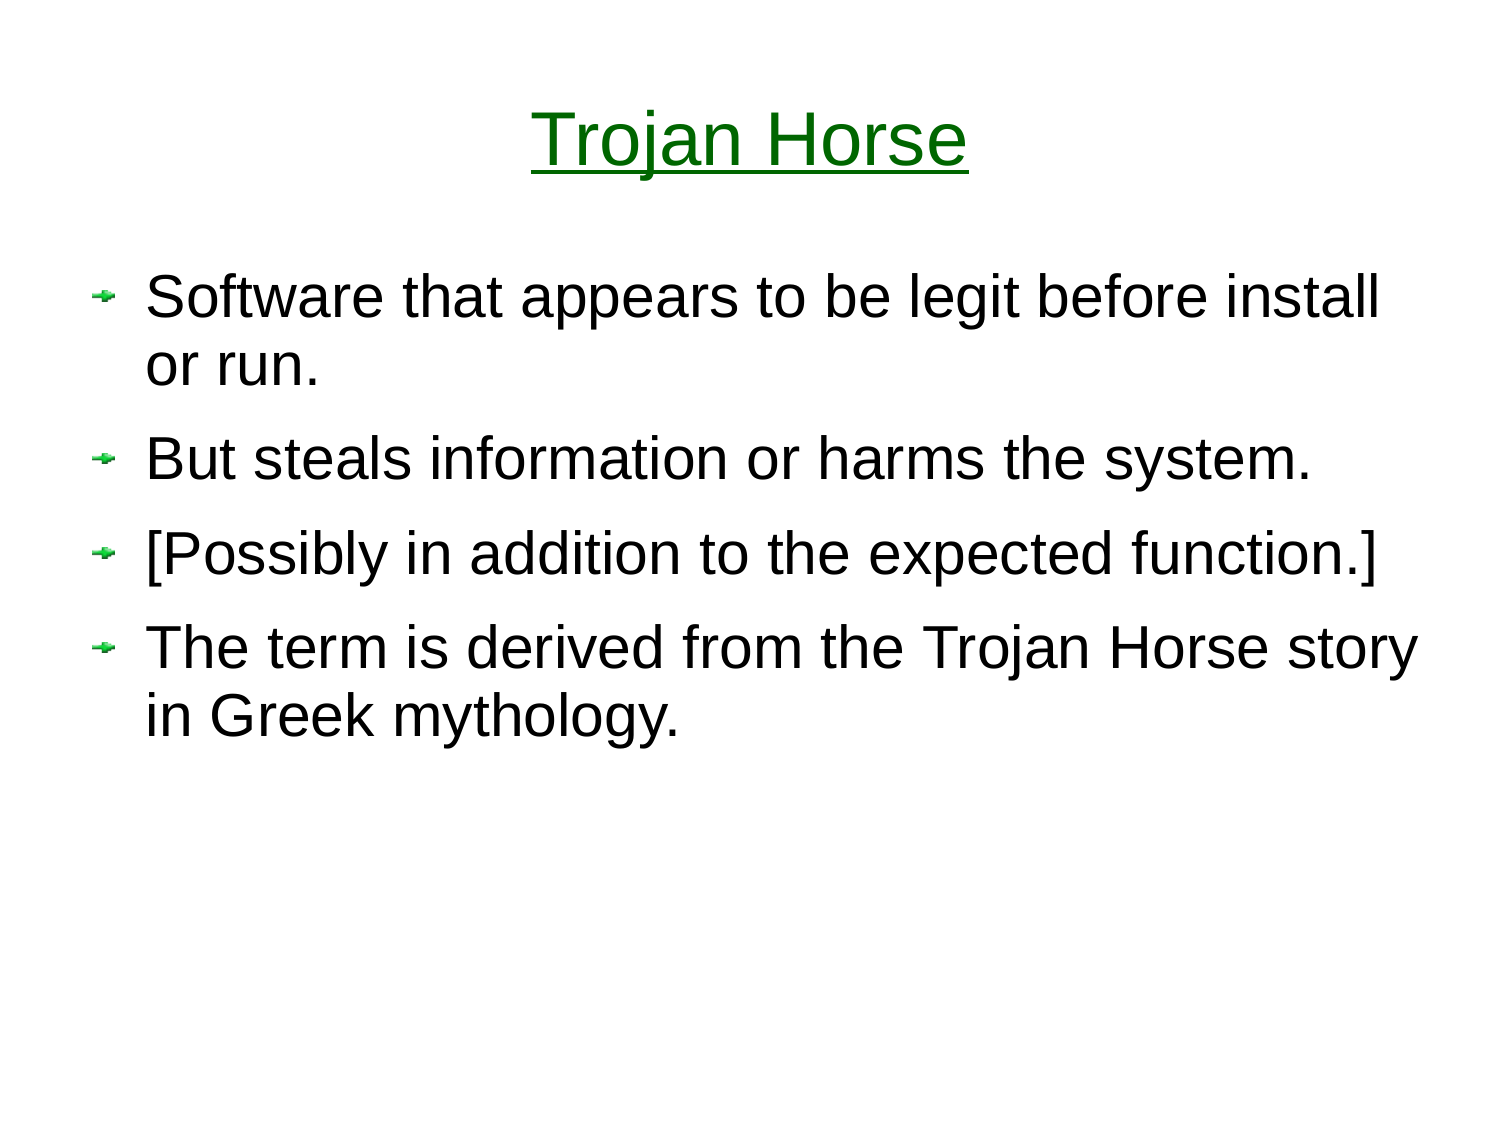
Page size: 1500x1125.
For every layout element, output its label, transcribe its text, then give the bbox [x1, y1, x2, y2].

title Trojan Horse [75, 45, 1425, 233]
list Software that appears to be legit before install or run. But steals information or harms the system. [Possibly in addition to the expected function.] The term is derived from the Trojan Horse story in Greek mythology. [75, 262, 1425, 1006]
